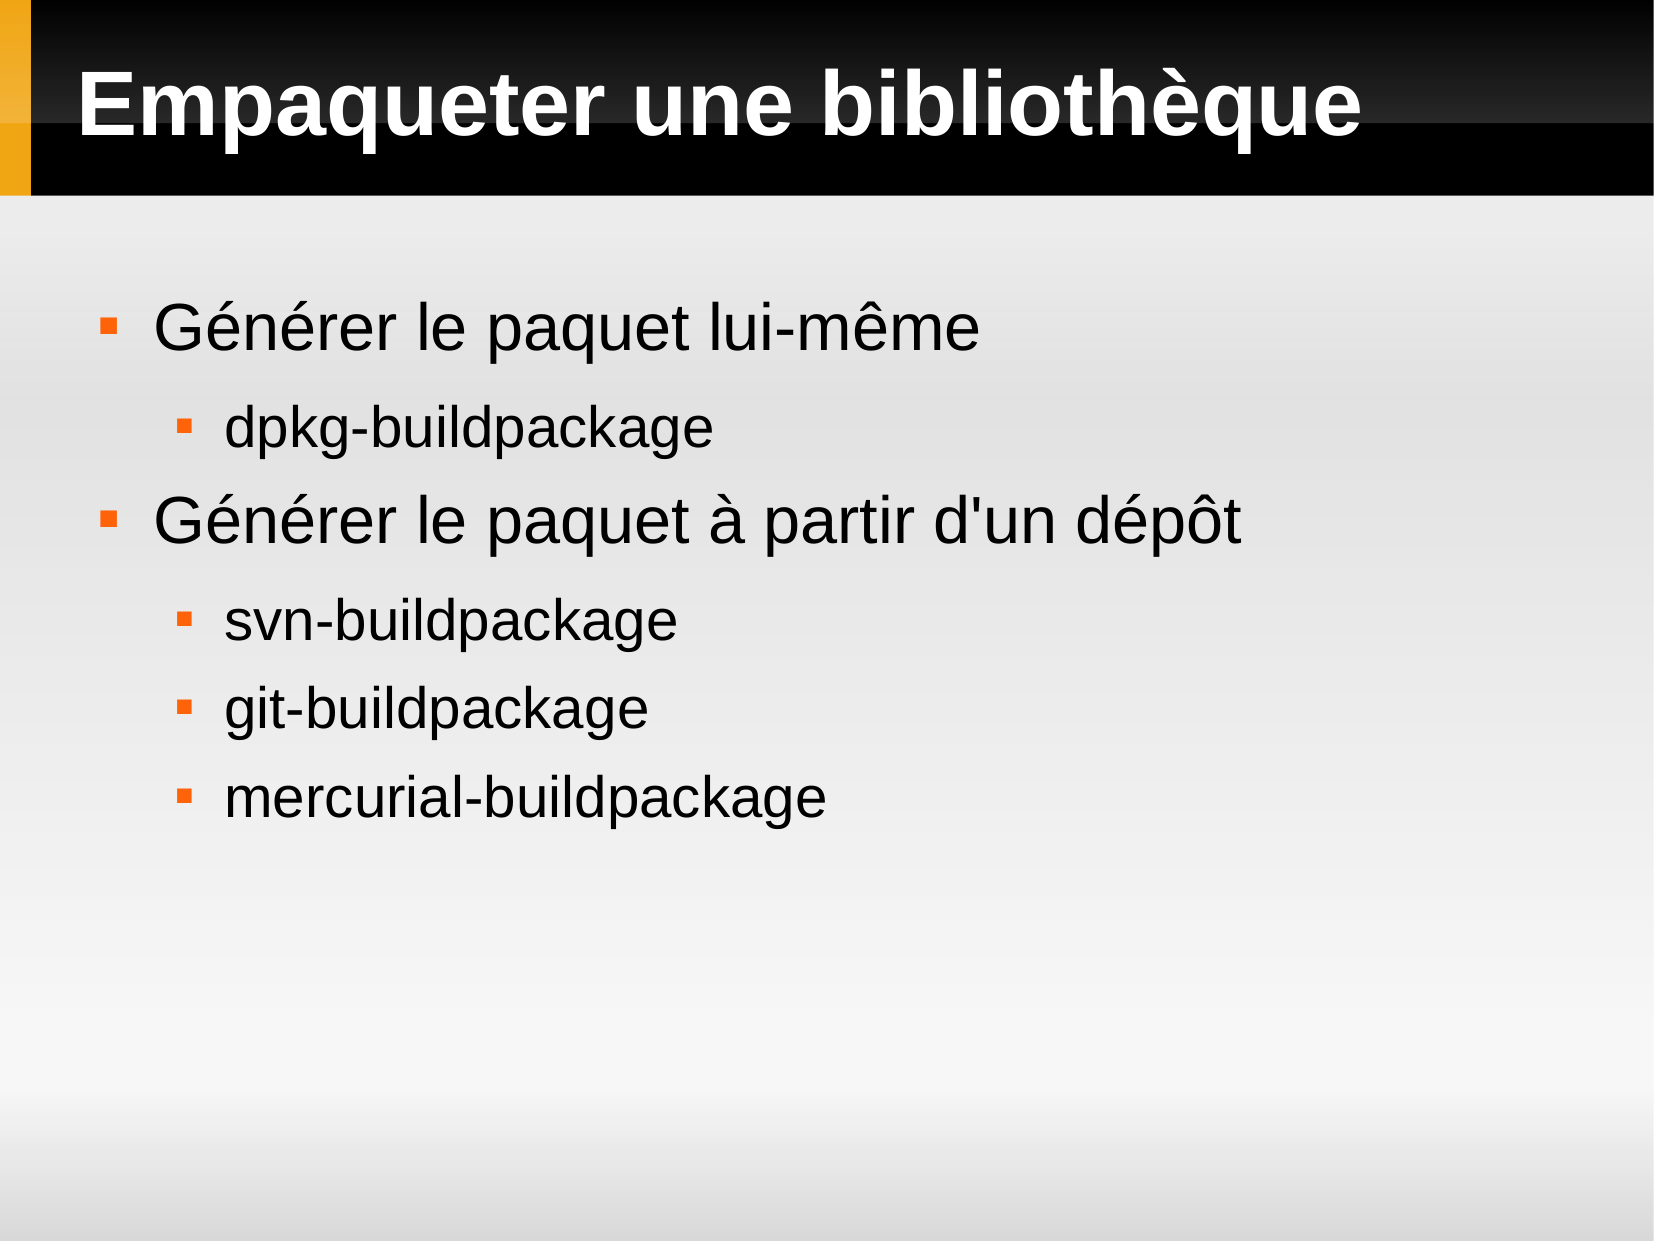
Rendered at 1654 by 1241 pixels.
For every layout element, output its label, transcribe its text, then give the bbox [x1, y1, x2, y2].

picture [0, 0, 1654, 1241]
list Générer le paquet lui-même dpkg-buildpackage Générer le paquet à partir d'un dépôt svn-buildpackage git-buildpackage mercurial-buildpackage [82, 290, 1571, 1109]
title Empaqueter une bibliothèque [76, 0, 1565, 208]
